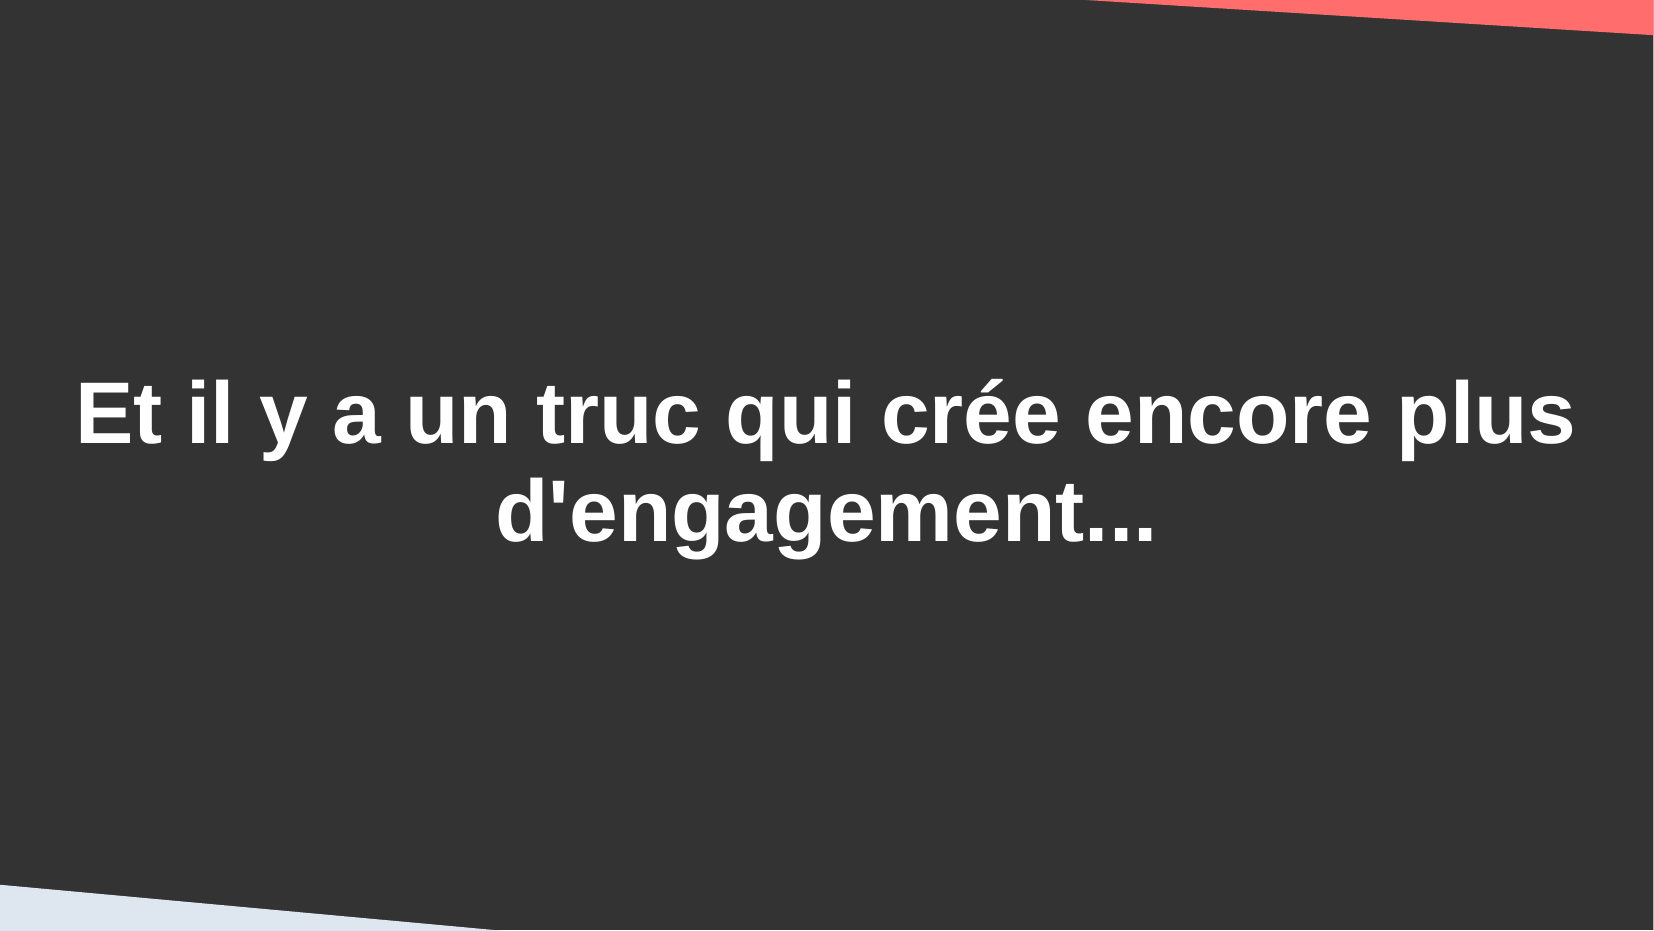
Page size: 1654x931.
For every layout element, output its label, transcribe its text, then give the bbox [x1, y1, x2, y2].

title Et il y a un truc qui crée encore plus d'engagement... [31, 364, 1622, 566]
text_box [0, 884, 505, 931]
text_box [1085, 0, 1654, 36]
